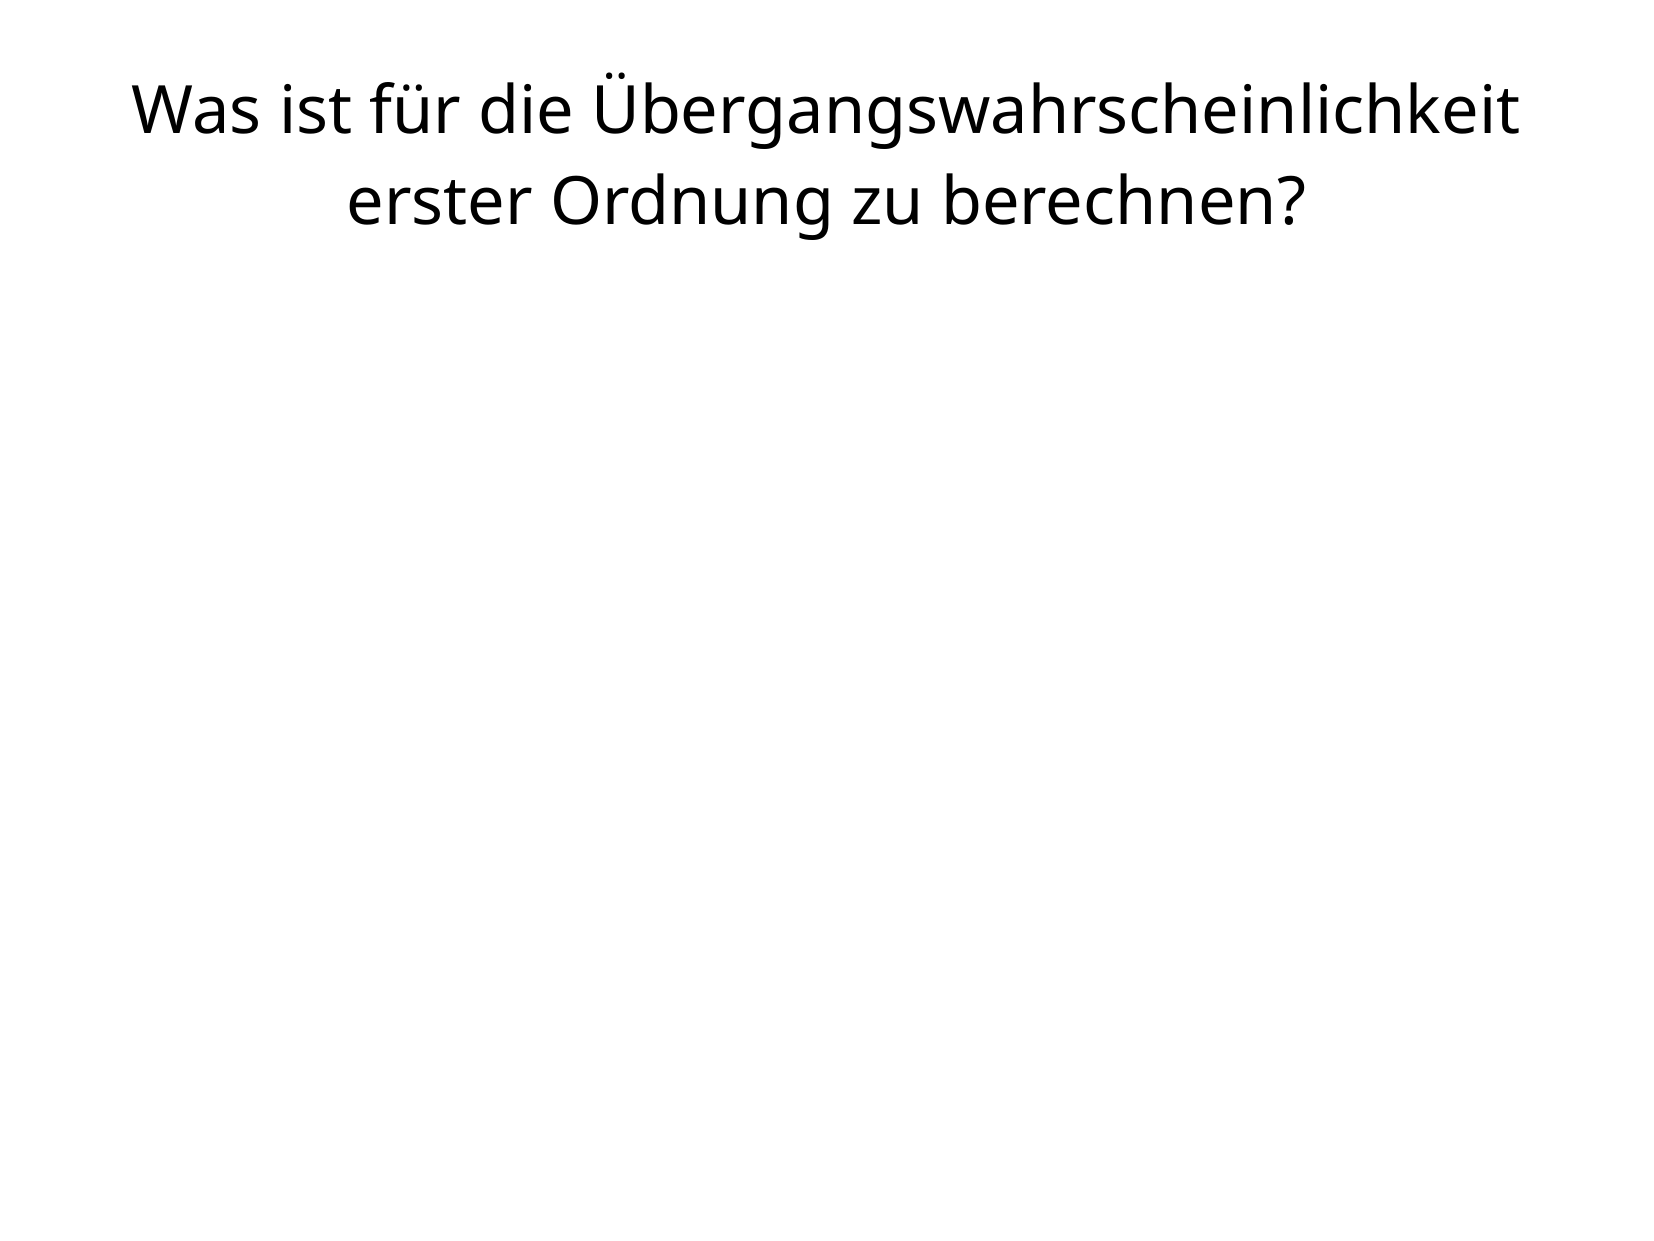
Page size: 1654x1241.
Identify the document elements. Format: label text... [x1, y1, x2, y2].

title Was ist für die Übergangswahrscheinlichkeit erster Ordnung zu berechnen? [82, 49, 1571, 257]
